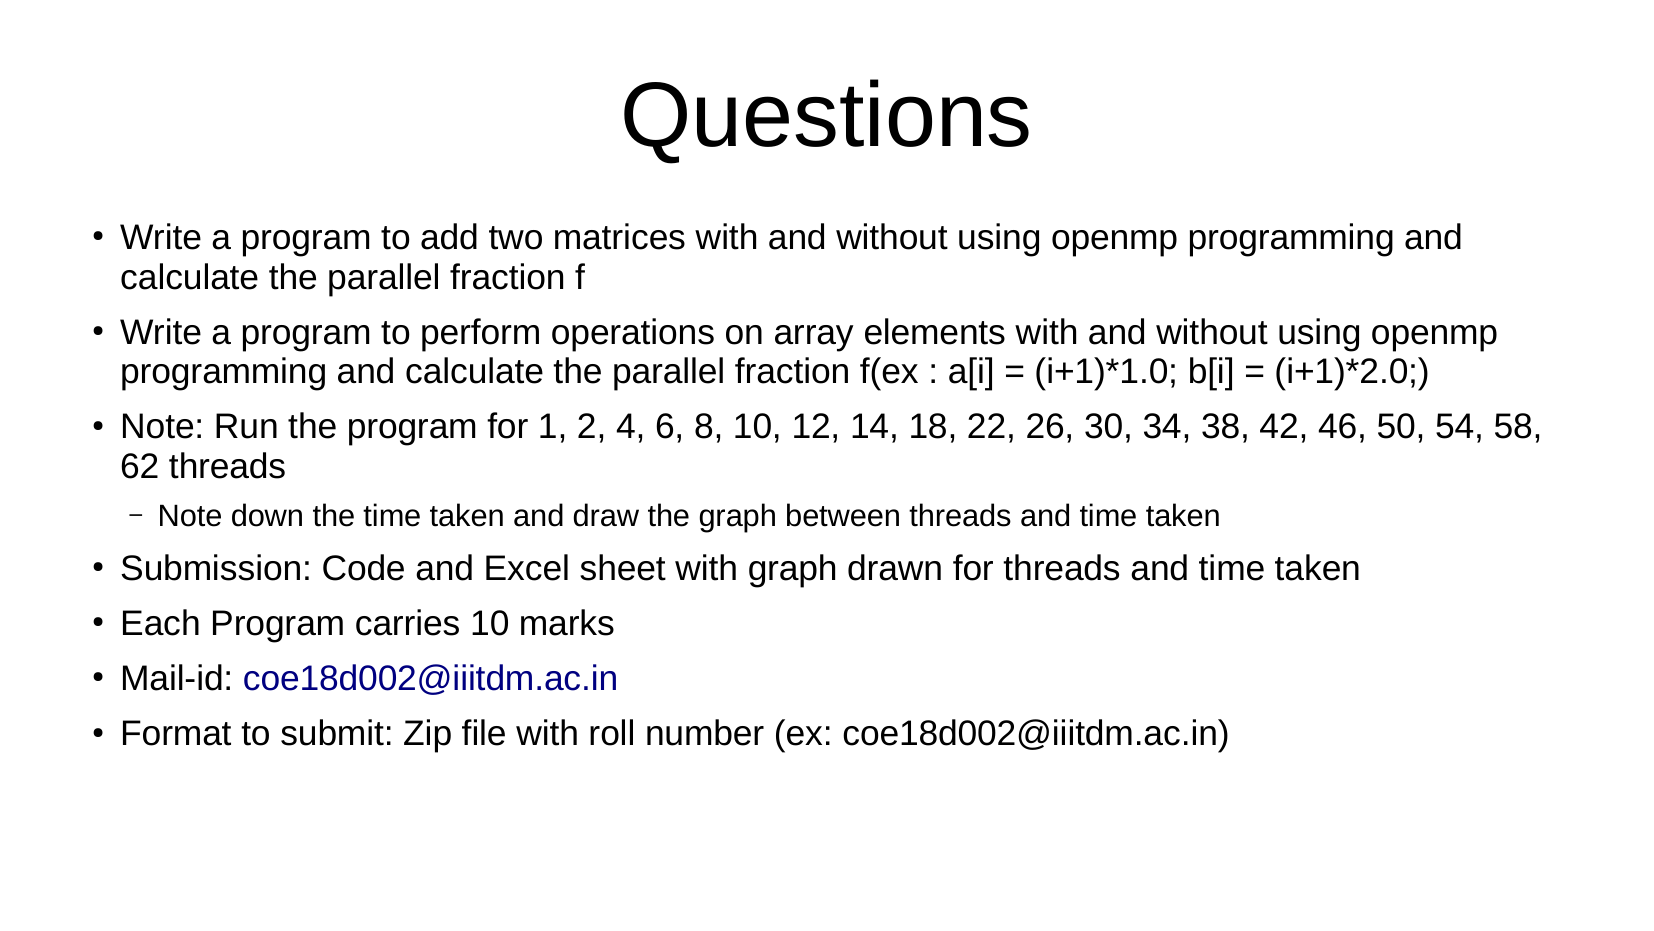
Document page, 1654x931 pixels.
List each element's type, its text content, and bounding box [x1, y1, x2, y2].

title Questions [82, 37, 1571, 193]
list Write a program to add two matrices with and without using openmp programming and calculate the parallel fraction f Write a program to perform operations on array elements with and without using openmp programming and calculate the parallel fraction f(ex : a[i] = (i+1)*1.0; b[i] = (i+1)*2.0;) Note: Run the program for 1, 2, 4, 6, 8, 10, 12, 14, 18, 22, 26, 30, 34, 38, 42, 46, 50, 54, 58, 62 threads Note down the time taken and draw the graph between threads and time taken Submission: Code and Excel sheet with graph drawn for threads and time taken Each Program carries 10 marks Mail-id: coe18d002@iiitdm.ac.in Format to submit: Zip file with roll number (ex: coe18d002@iiitdm.ac.in) [82, 217, 1571, 758]
